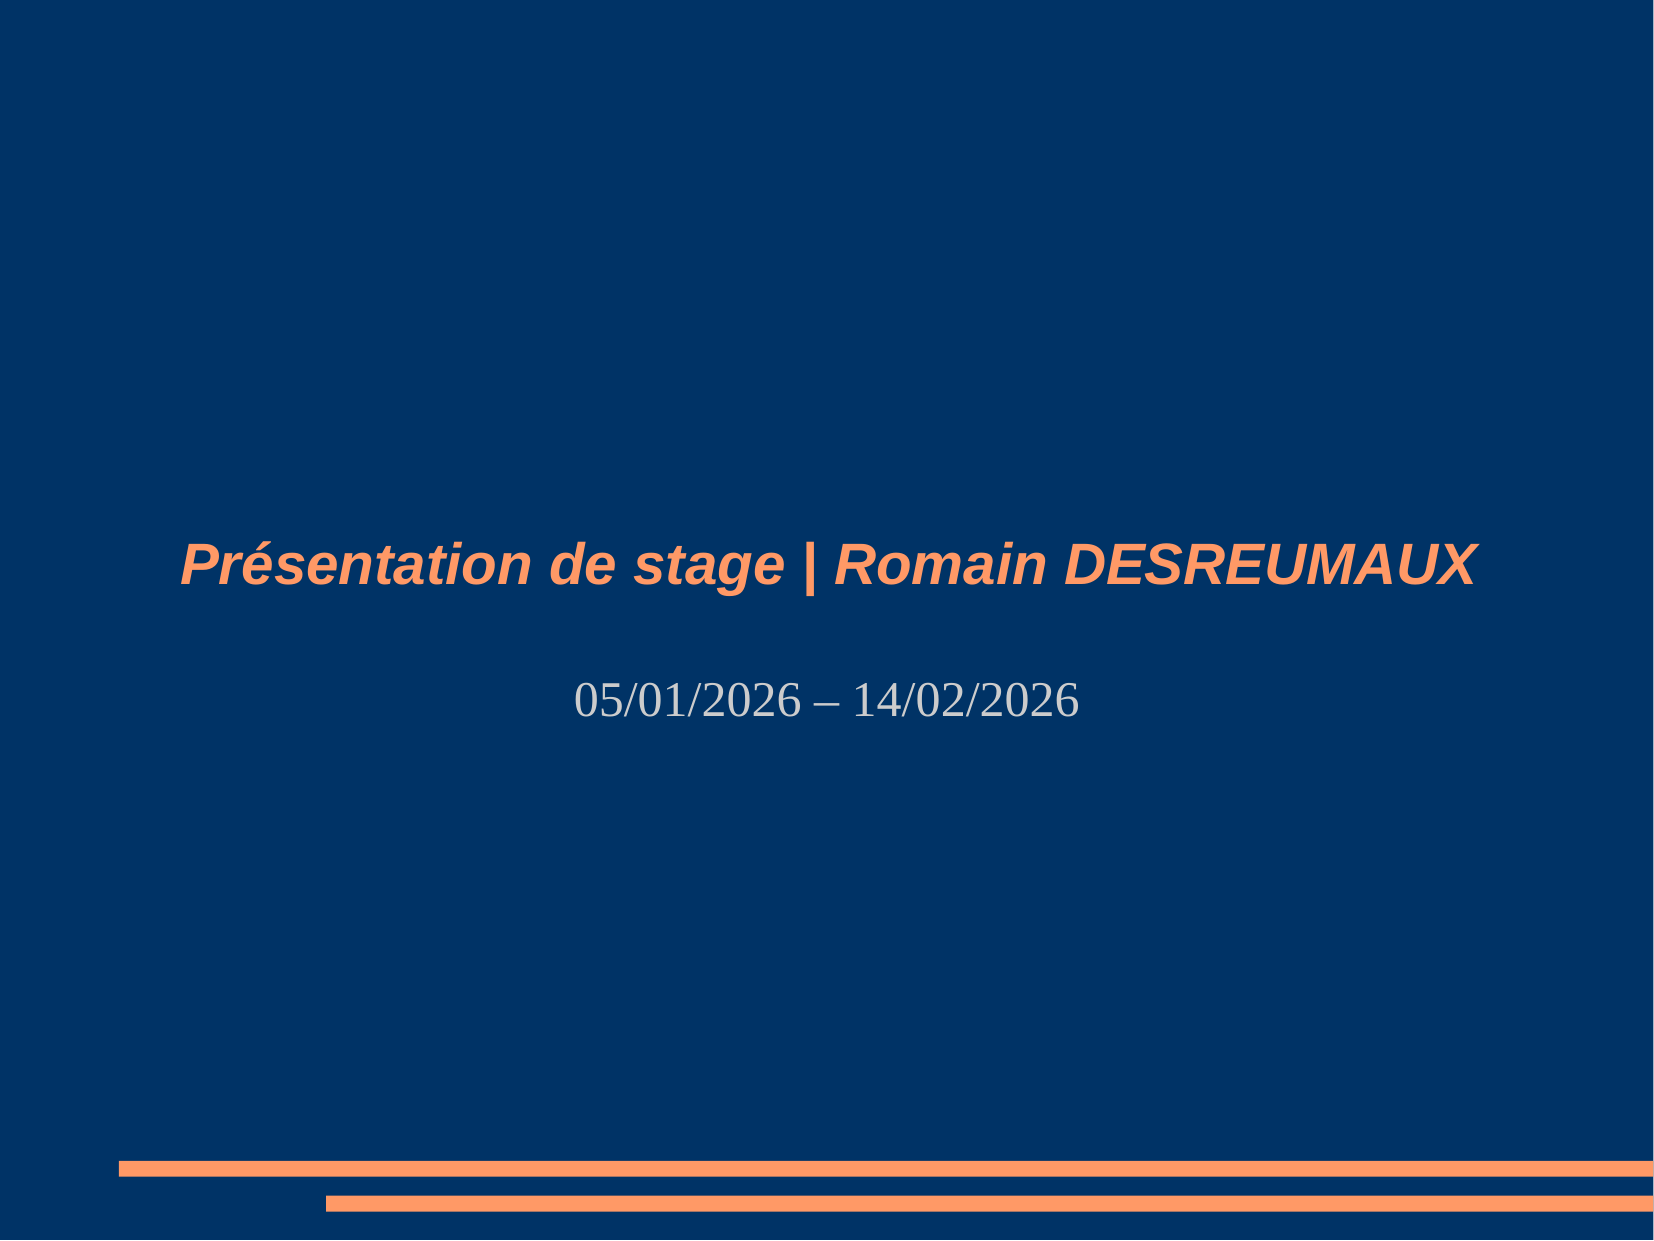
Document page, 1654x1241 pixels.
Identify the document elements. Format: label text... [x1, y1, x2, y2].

subtitle 05/01/2026 – 14/02/2026 [82, 290, 1571, 1109]
